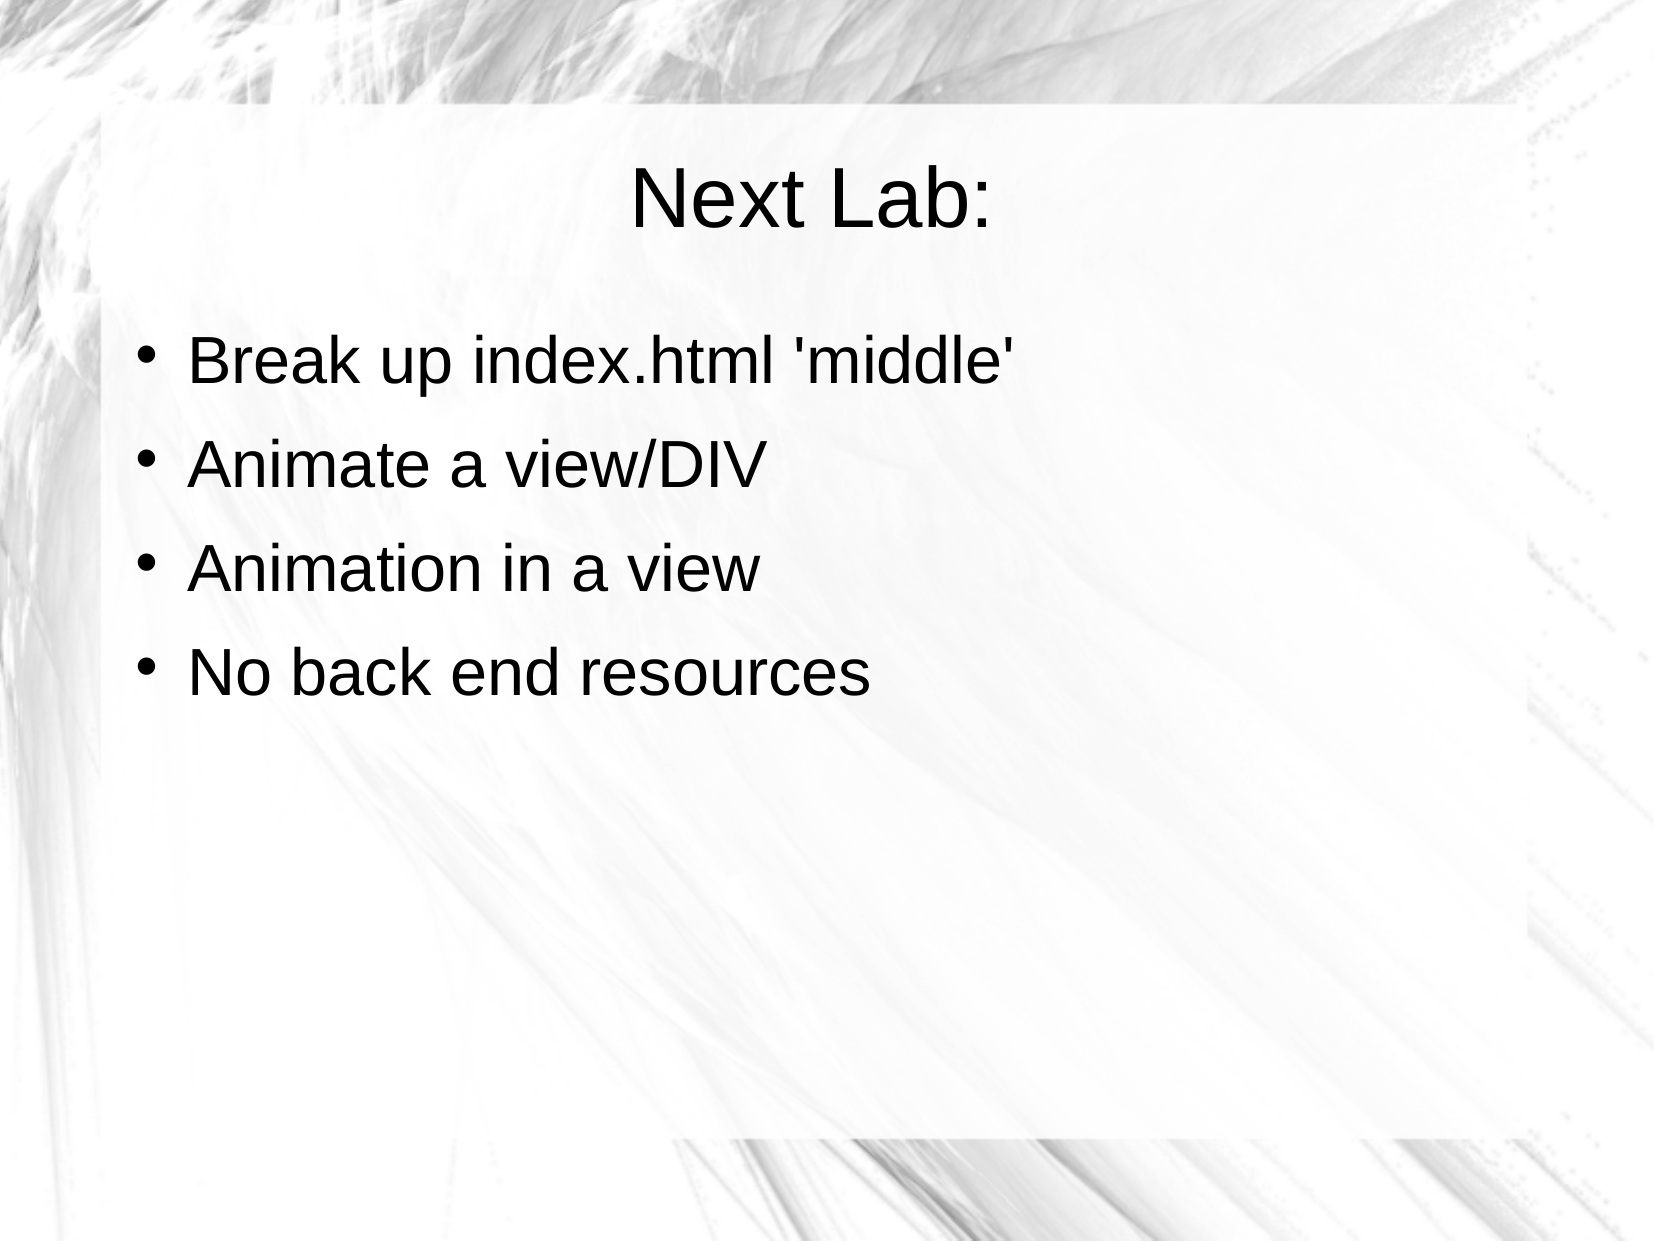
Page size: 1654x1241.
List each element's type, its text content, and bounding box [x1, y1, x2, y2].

list Break up index.html 'middle' Animate a view/DIV Animation in a view No back end resources [118, 319, 1571, 946]
title Next Lab: [118, 112, 1506, 281]
picture [0, 0, 1654, 1241]
